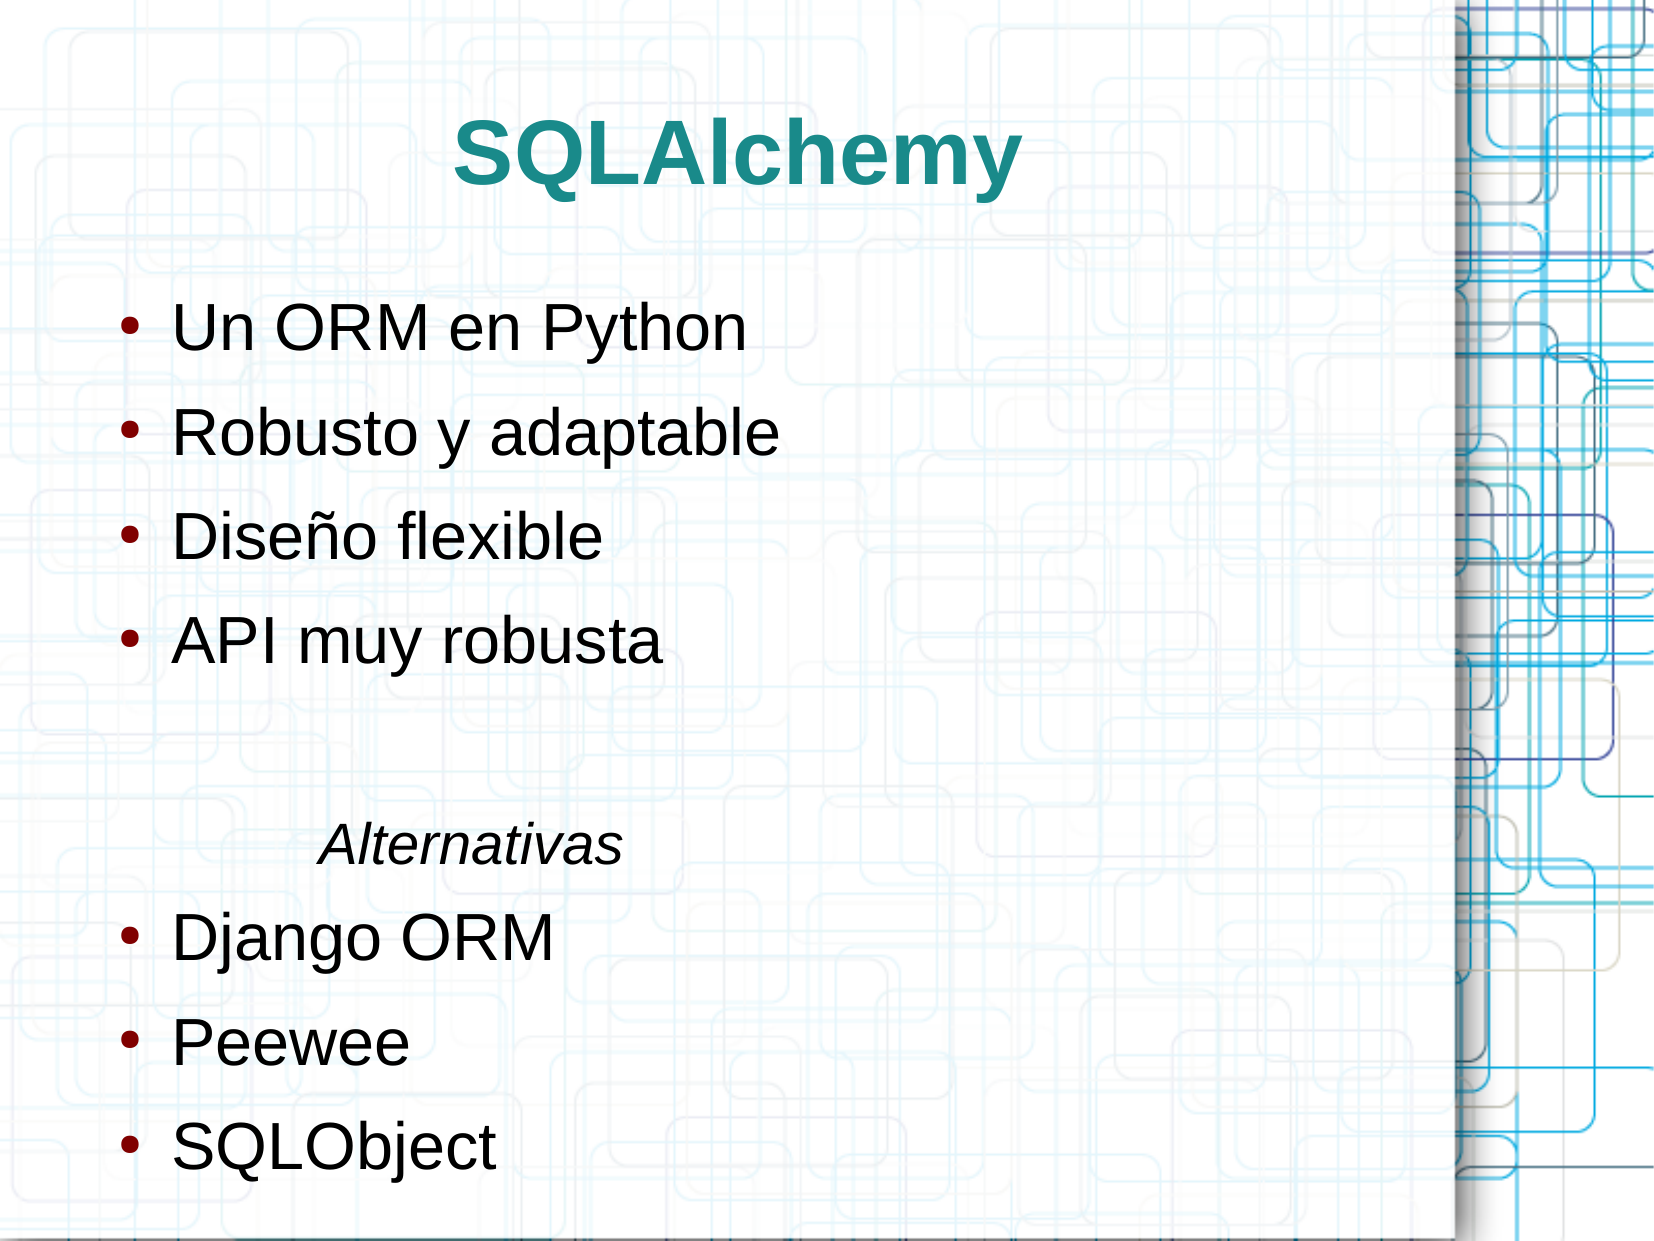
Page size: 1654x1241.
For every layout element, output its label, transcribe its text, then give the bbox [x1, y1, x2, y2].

picture [0, 0, 1654, 1241]
list Un ORM en Python Robusto y adaptable Diseño flexible API muy robusta Alternativas Django ORM Peewee SQLObject [82, 290, 1418, 1211]
title SQLAlchemy [59, 49, 1418, 257]
